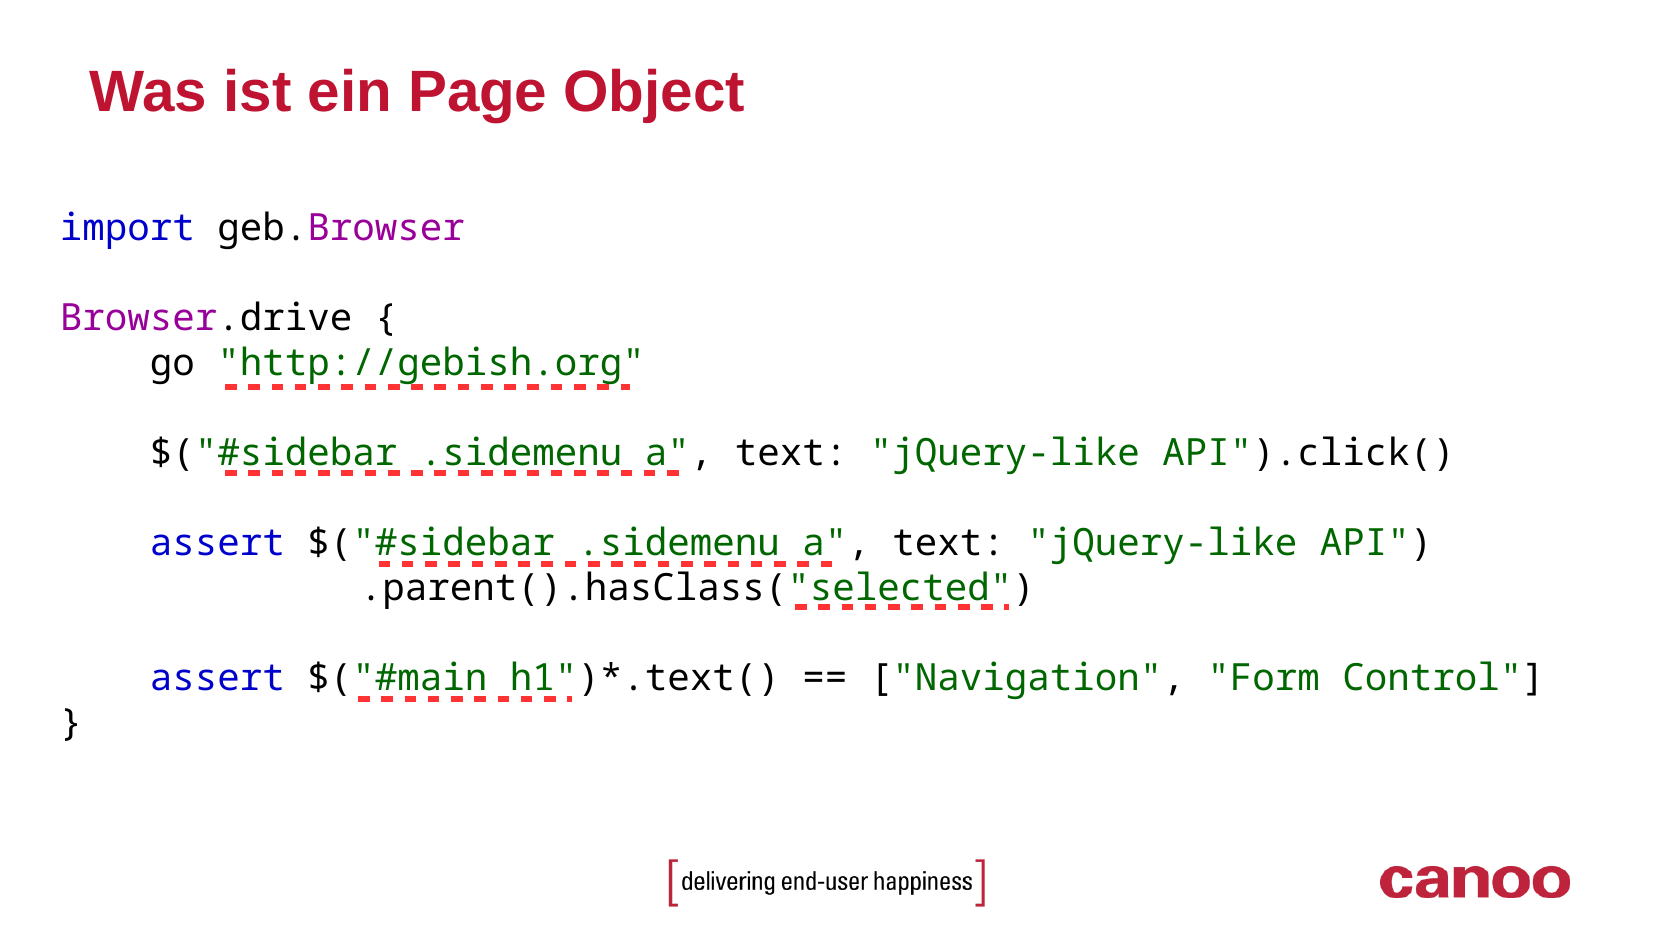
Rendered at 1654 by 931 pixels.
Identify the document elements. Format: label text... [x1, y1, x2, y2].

text_box import geb.Browser Browser.drive { go "http://gebish.org" $("#sidebar .sidemenu a", text: "jQuery-like API").click() assert $("#sidebar .sidemenu a", text: "jQuery-like API") .parent().hasClass("selected") assert $("#main h1")*.text() == ["Navigation", "Form Control"] } [45, 195, 1621, 844]
picture [1380, 866, 1570, 898]
title Was ist ein Page Object [75, 45, 1591, 136]
picture [662, 855, 991, 910]
